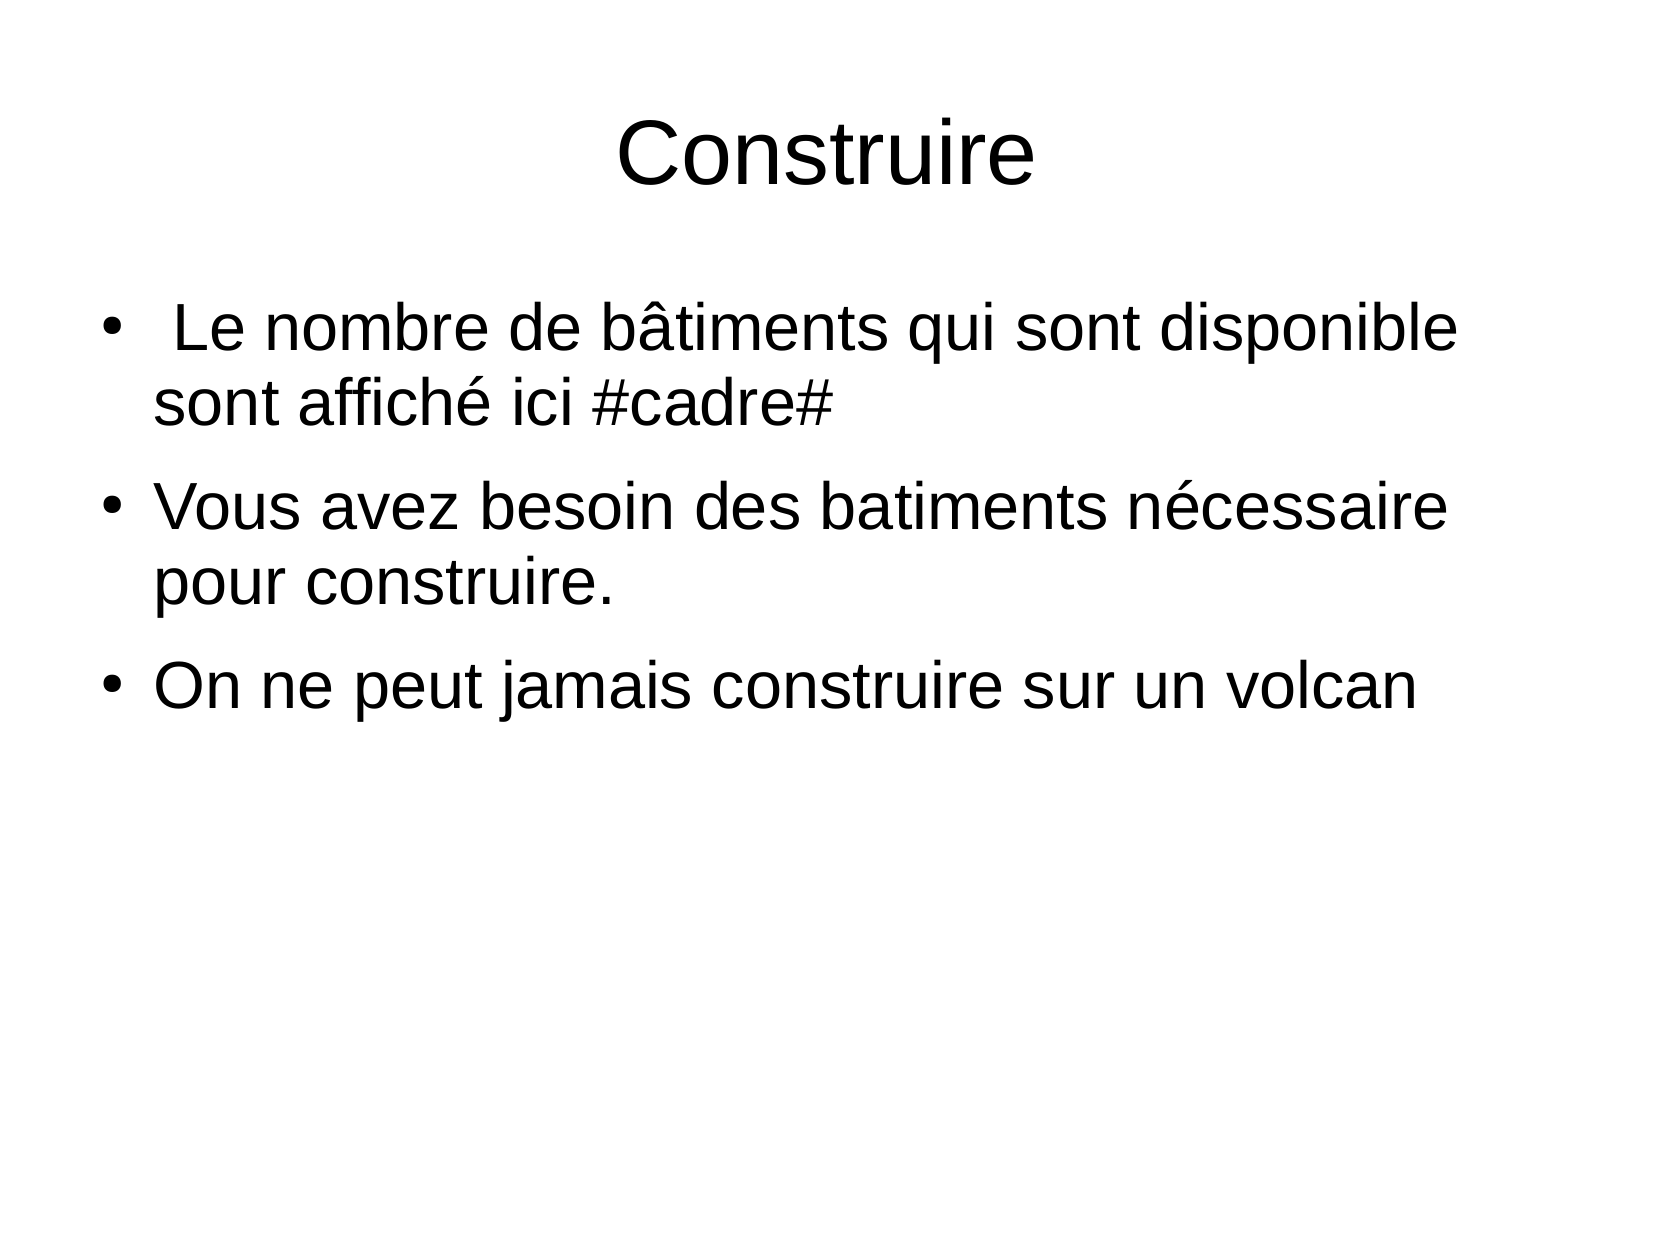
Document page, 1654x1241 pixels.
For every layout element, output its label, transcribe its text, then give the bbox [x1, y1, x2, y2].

title Construire [82, 49, 1571, 257]
list Le nombre de bâtiments qui sont disponible sont affiché ici #cadre# Vous avez besoin des batiments nécessaire pour construire. On ne peut jamais construire sur un volcan [82, 290, 1571, 1010]
